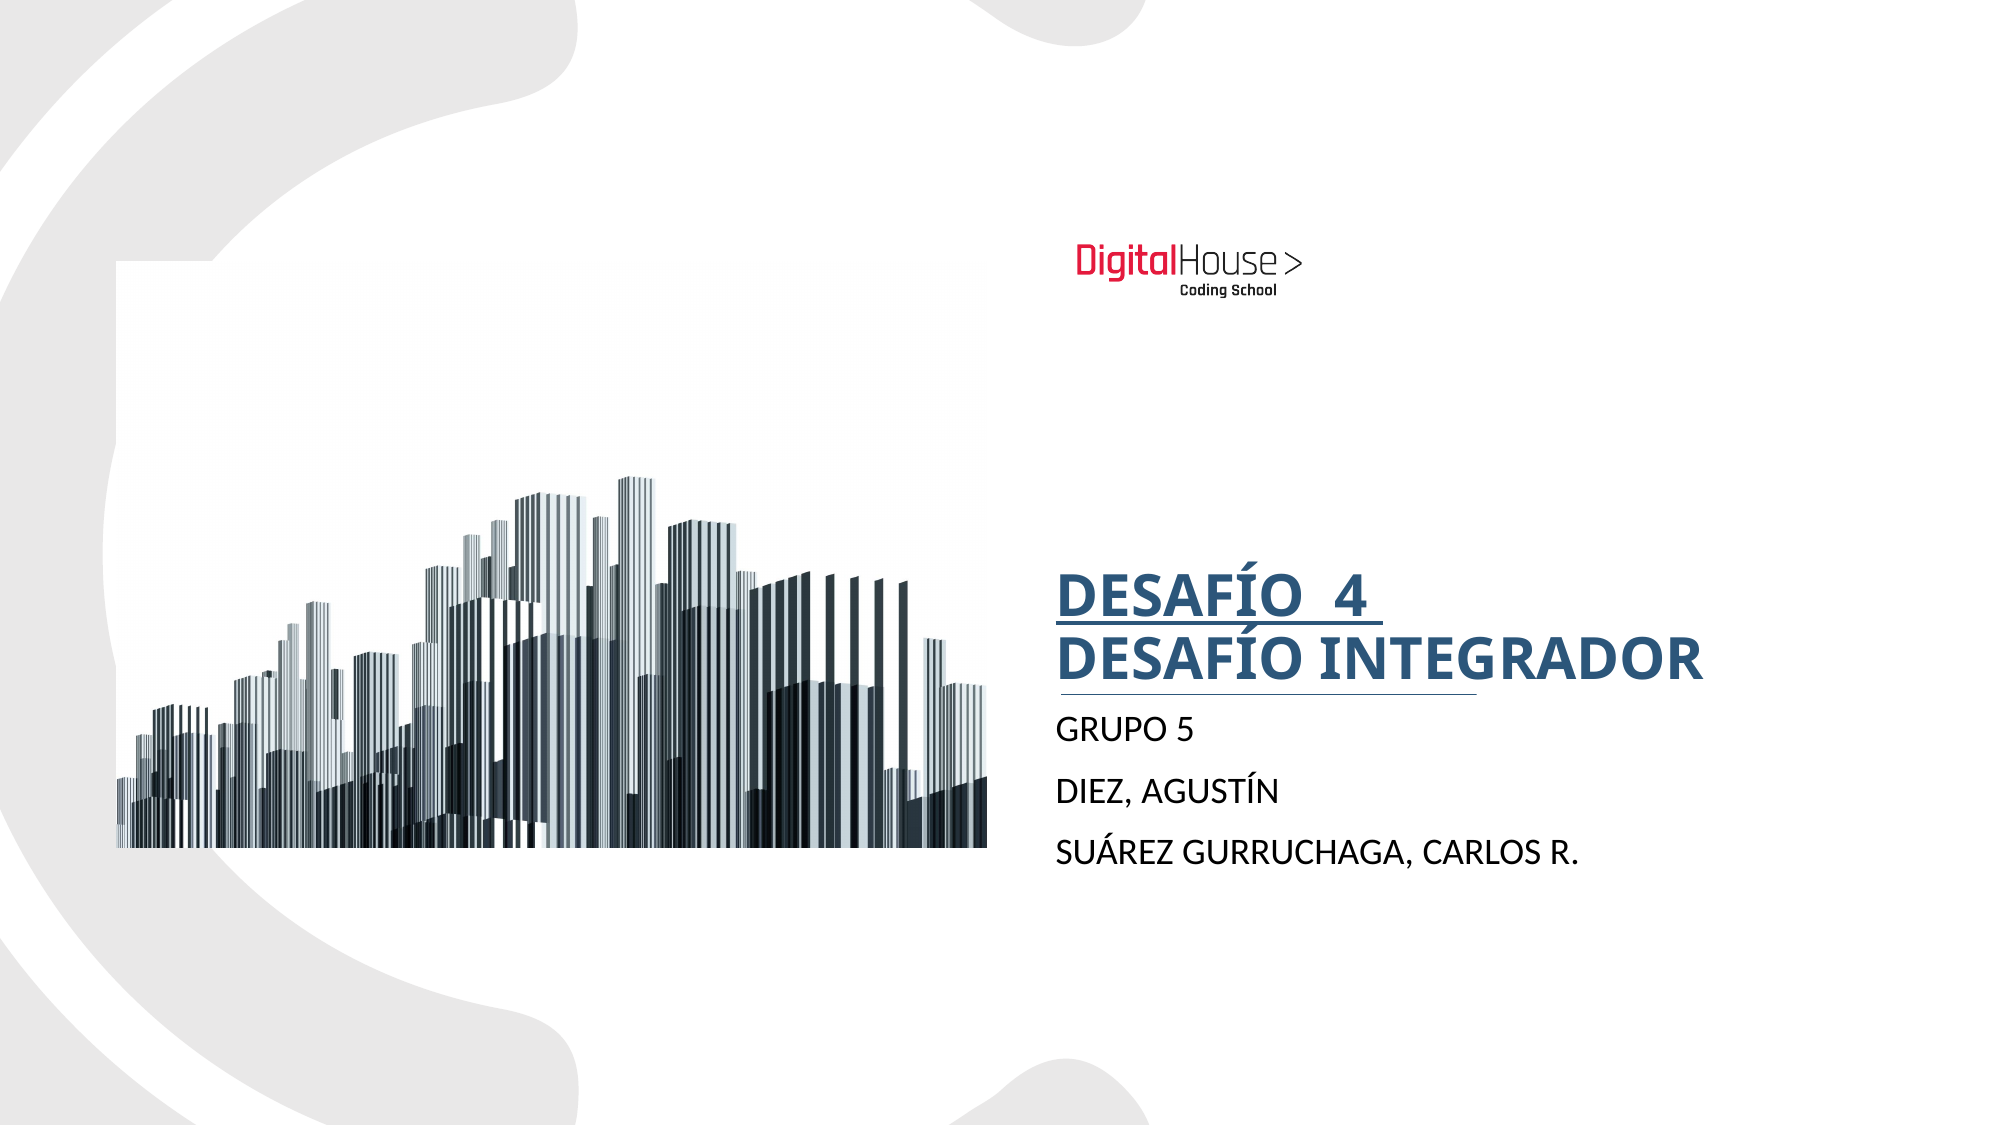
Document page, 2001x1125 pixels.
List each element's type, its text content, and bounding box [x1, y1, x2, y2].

picture [116, 261, 987, 848]
subtitle GRUPO 5 Diez, agustín Suárez Gurruchaga, carlos r. [1040, 702, 1911, 985]
title DESAFÍO 4 DESAFÍO INTEGRADOR [1040, 356, 1968, 700]
